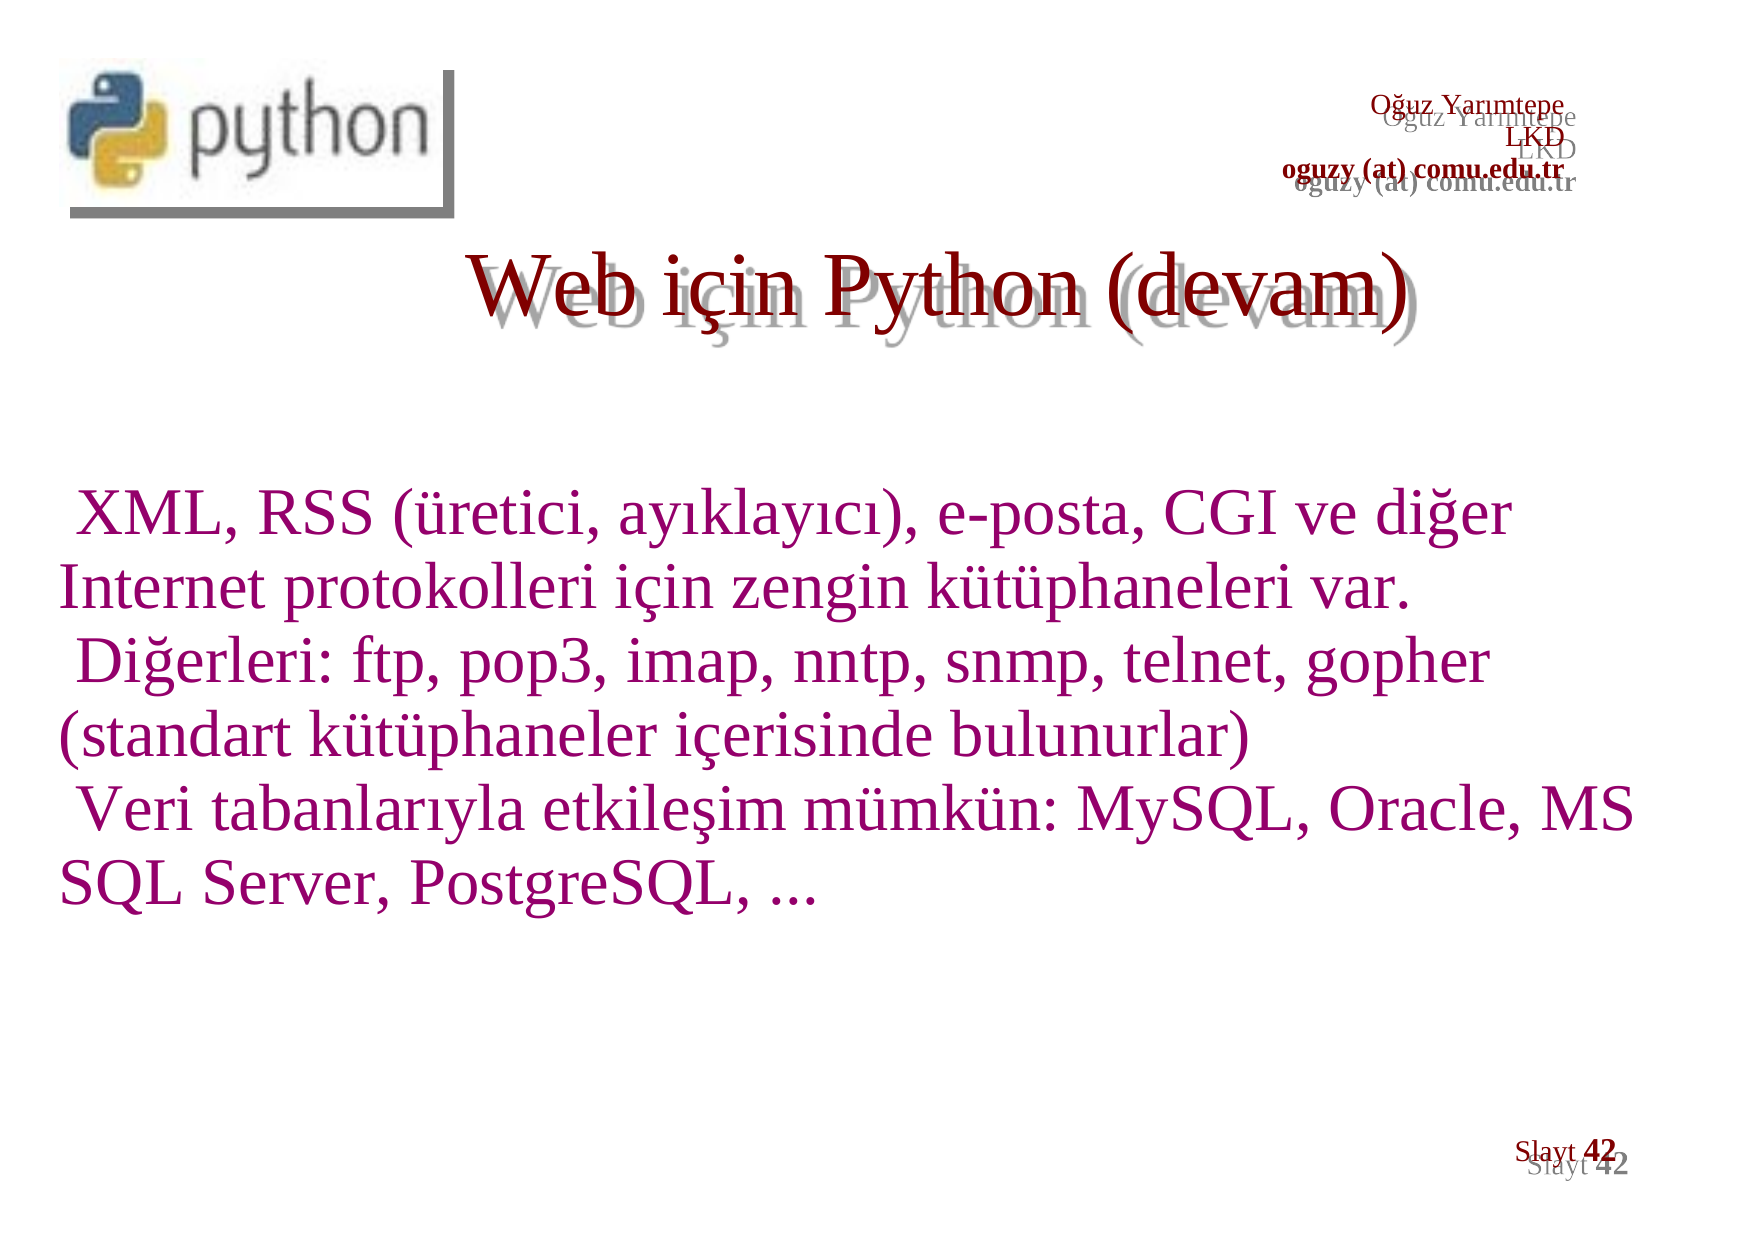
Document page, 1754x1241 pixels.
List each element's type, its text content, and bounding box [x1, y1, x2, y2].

picture [59, 58, 443, 207]
subtitle XML, RSS (üretici, ayıklayıcı), e-posta, CGI ve diğer Internet protokolleri için zengin kütüphaneleri var. Diğerleri: ftp, pop3, imap, nntp, snmp, telnet, gopher (standart kütüphaneler içerisinde bulunurlar) Veri tabanlarıyla etkileşim mümkün: MySQL, Oracle, MS SQL Server, PostgreSQL, ... [59, 360, 1695, 1034]
title Web için Python (devam) [194, 214, 1684, 355]
